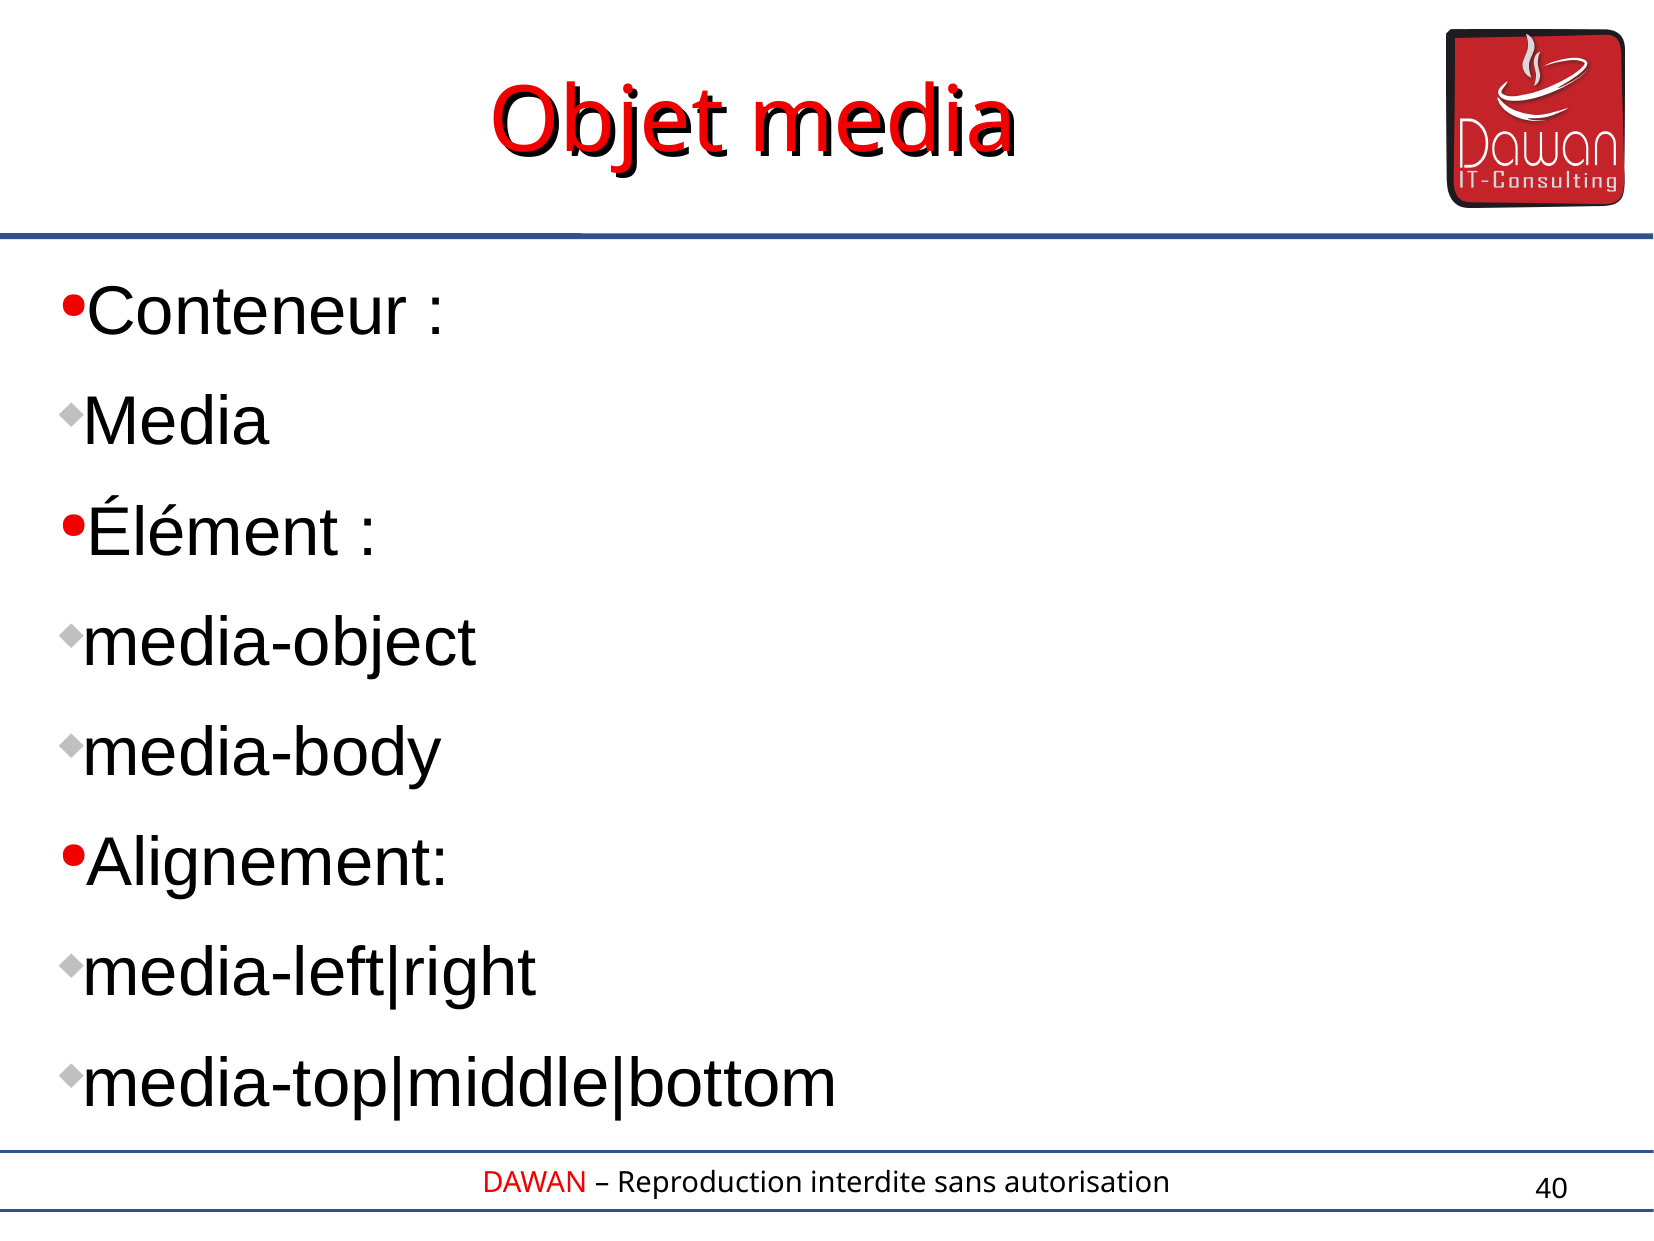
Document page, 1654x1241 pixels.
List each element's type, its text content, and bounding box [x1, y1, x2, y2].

title Objet media [59, 24, 1447, 206]
text_box [1535, 1169, 1595, 1234]
list Conteneur : Media Élément : media-object media-body Alignement: media-left|right media-top|middle|bottom [59, 265, 1595, 1122]
